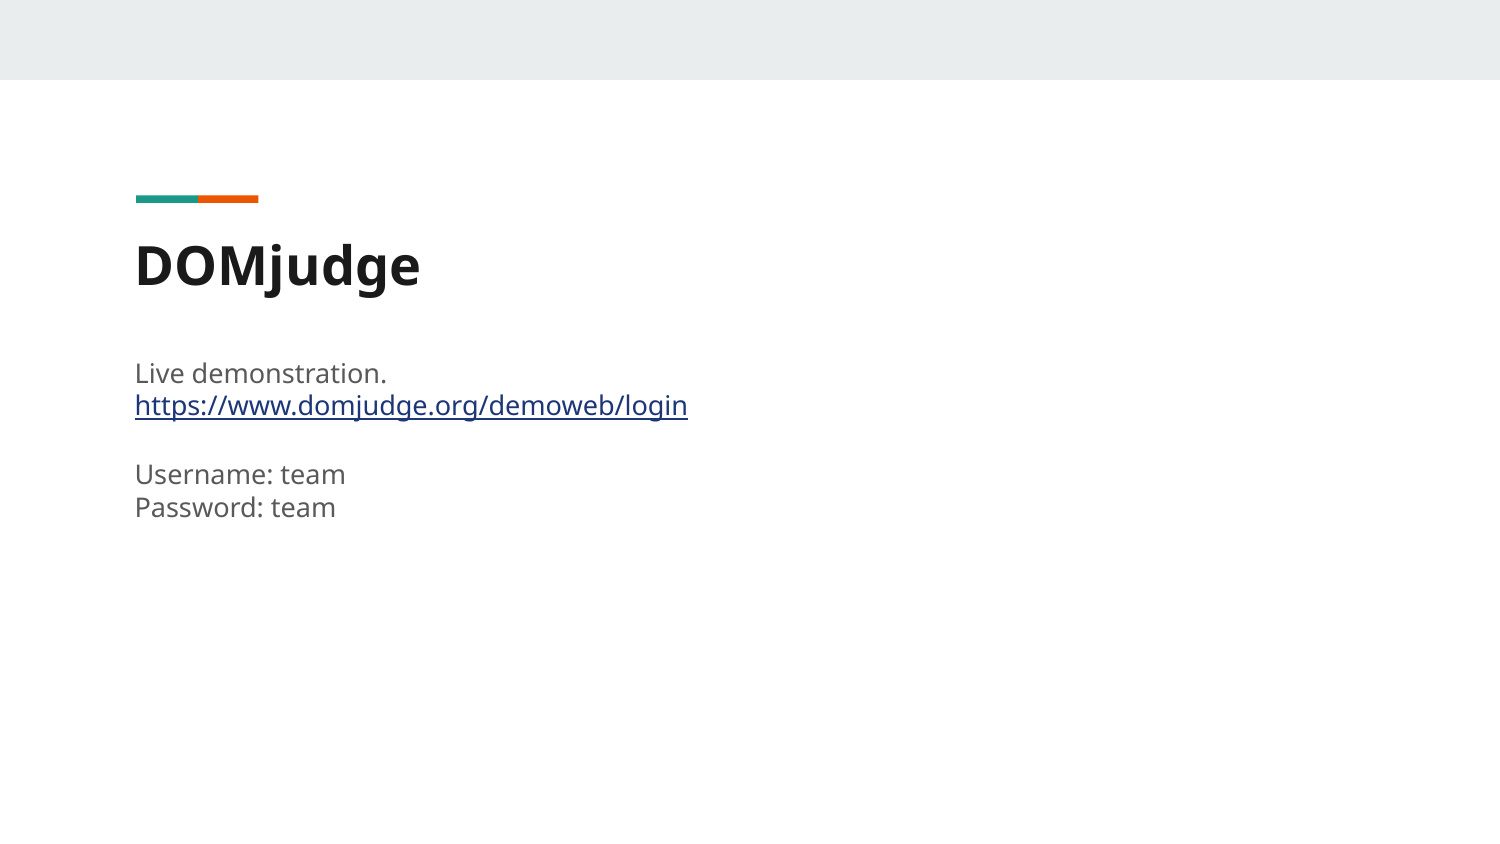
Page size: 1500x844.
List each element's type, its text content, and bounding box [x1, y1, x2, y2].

list Live demonstration. https://www.domjudge.org/demoweb/login Username: team Password: team [119, 341, 1381, 712]
title DOMjudge [119, 216, 1381, 305]
